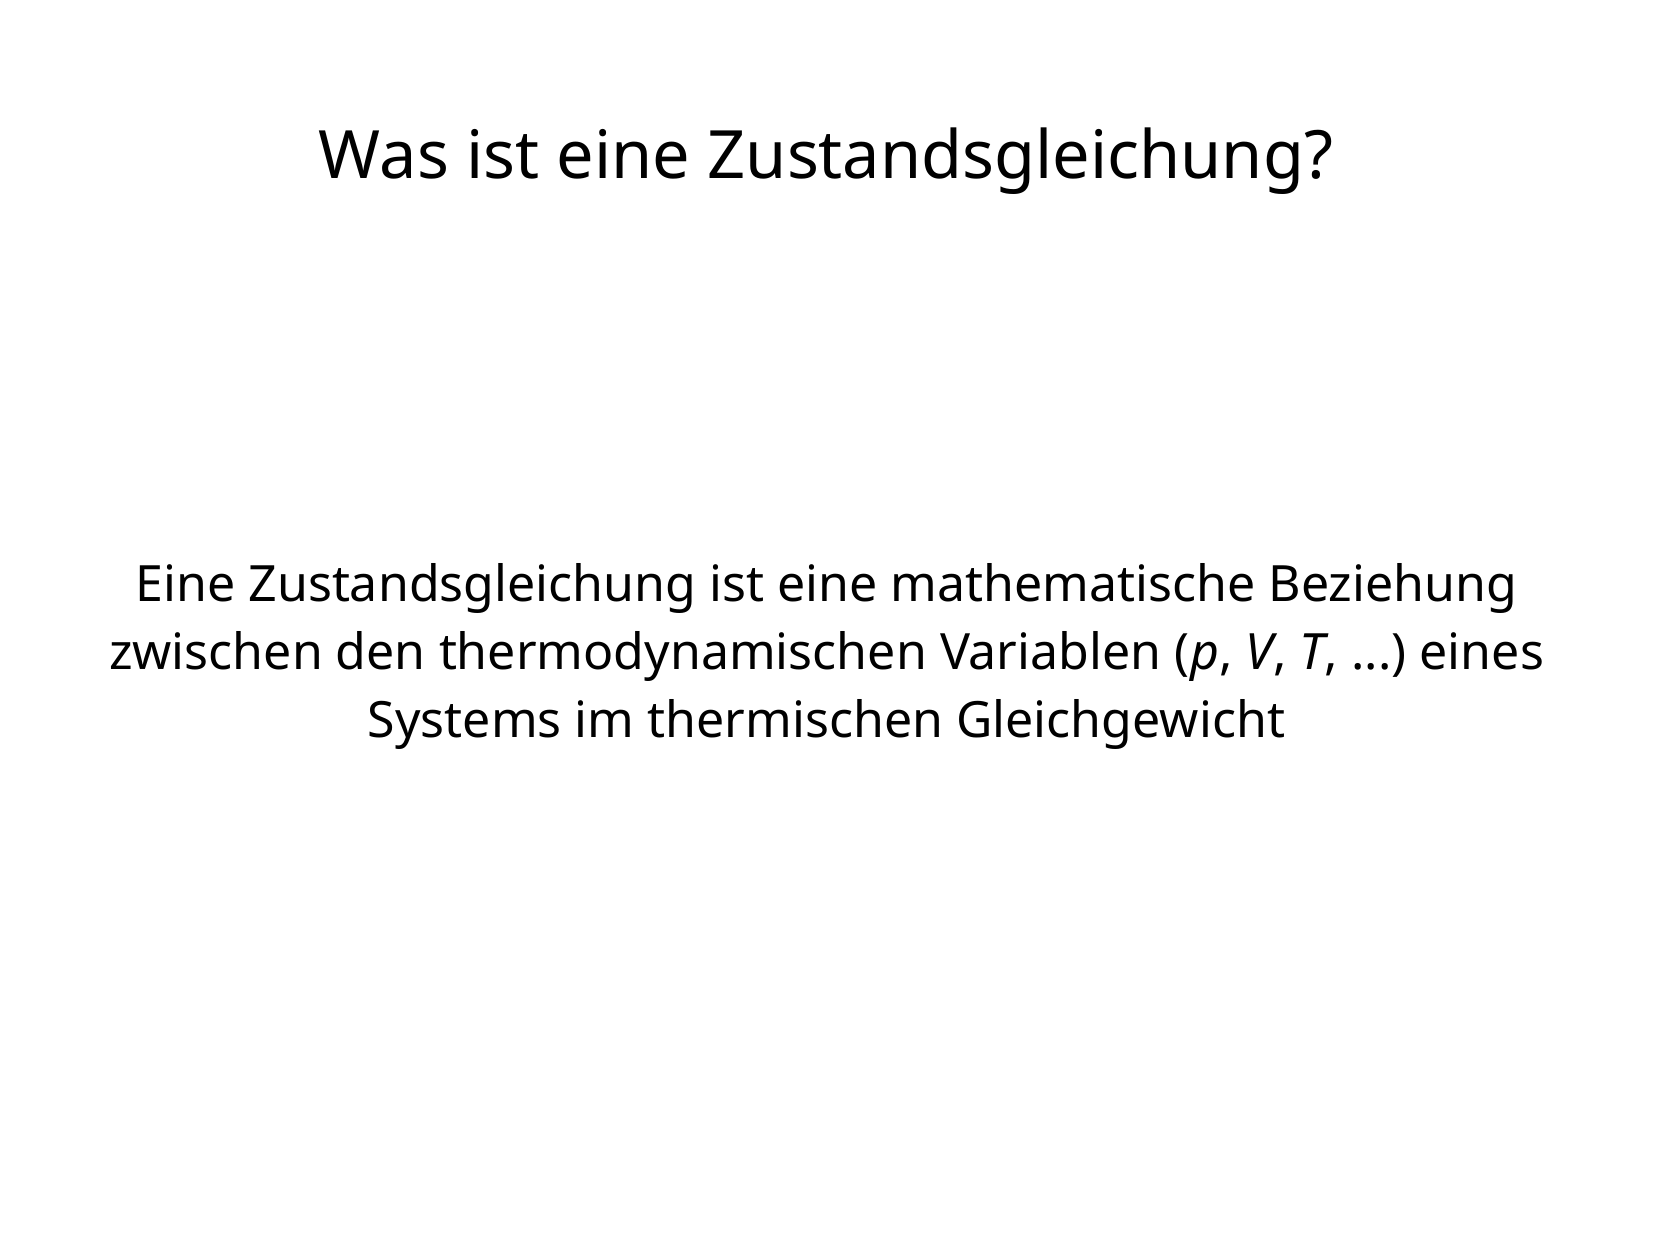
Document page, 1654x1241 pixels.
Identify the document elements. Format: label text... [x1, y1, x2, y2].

title Was ist eine Zustandsgleichung? [82, 49, 1571, 257]
subtitle Eine Zustandsgleichung ist eine mathematische Beziehung zwischen den thermodynamischen Variablen (p, V, T, ...) eines Systems im thermischen Gleichgewicht [82, 290, 1571, 1010]
